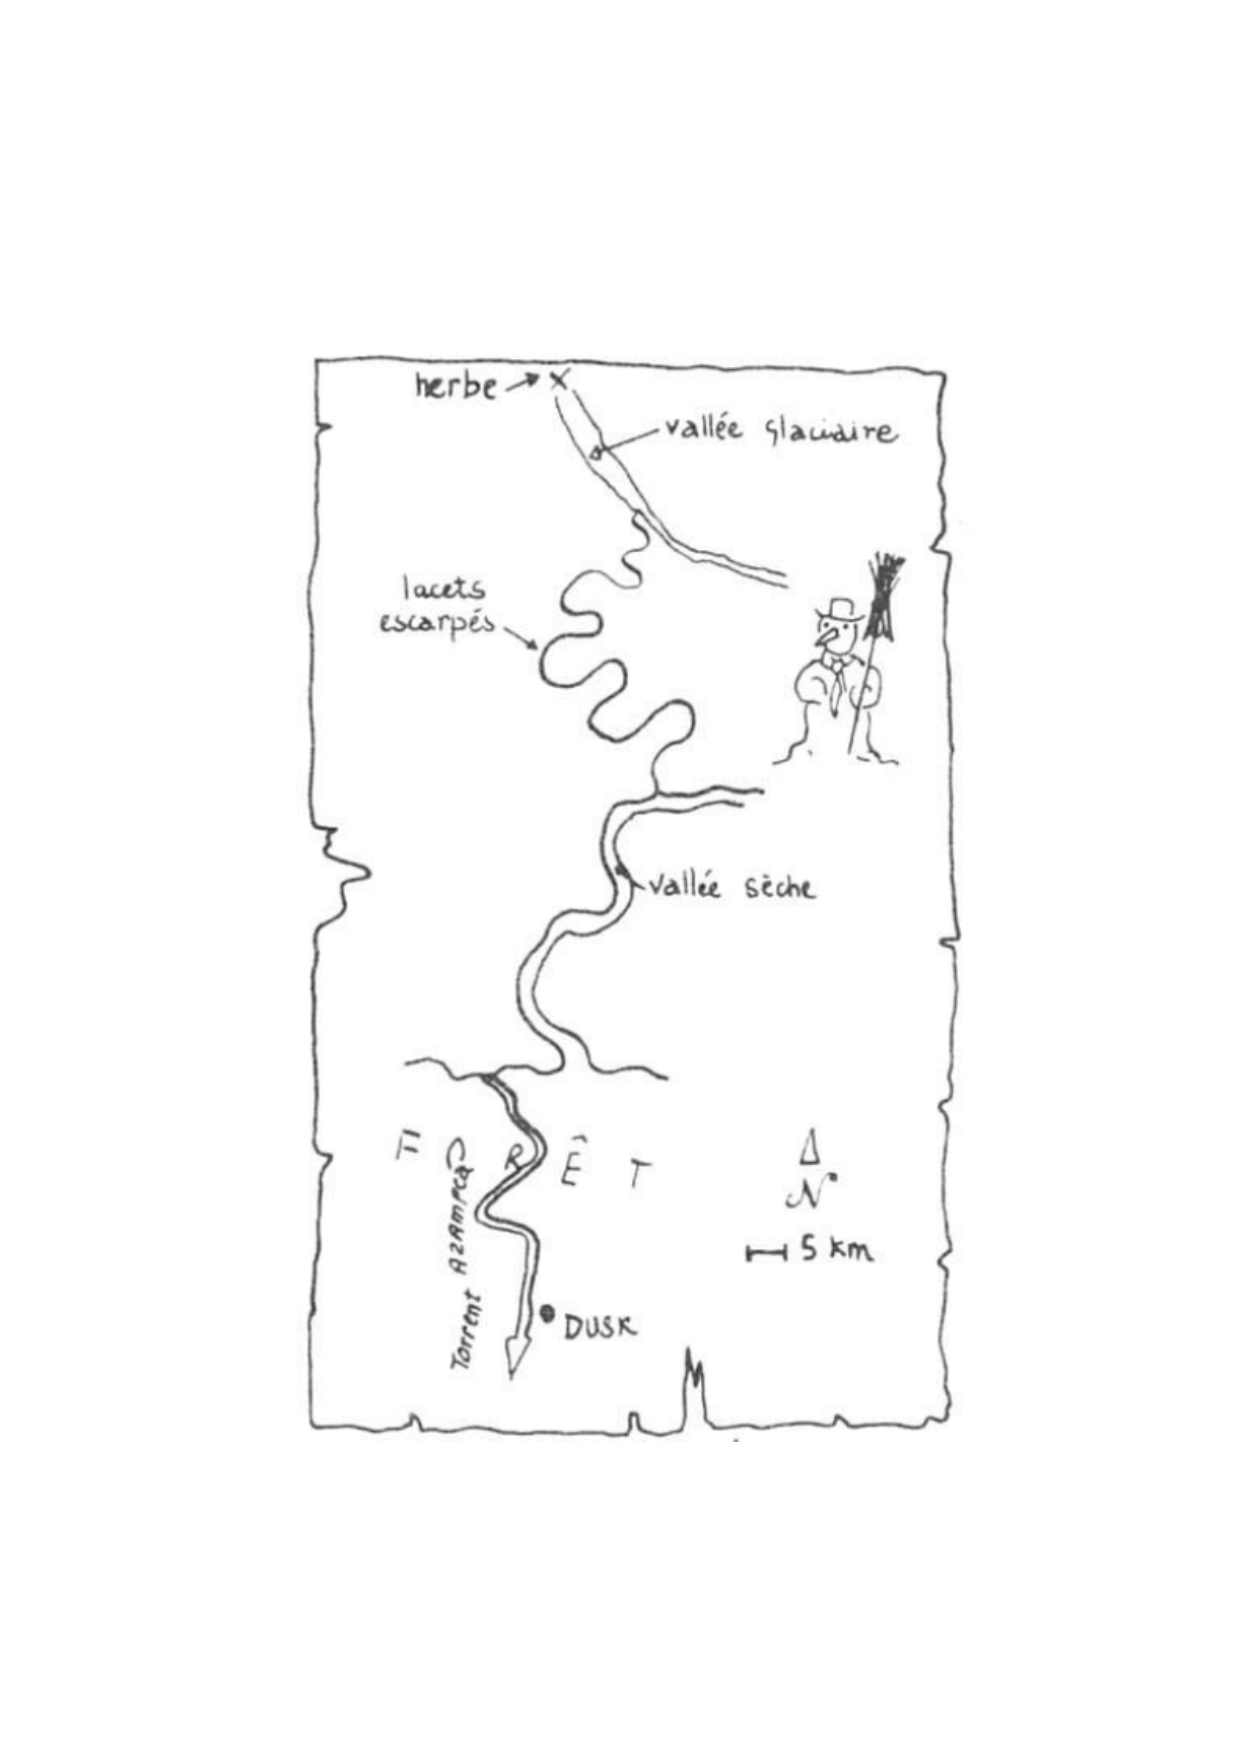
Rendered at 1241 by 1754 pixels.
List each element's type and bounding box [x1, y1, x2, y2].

picture [295, 341, 980, 1442]
